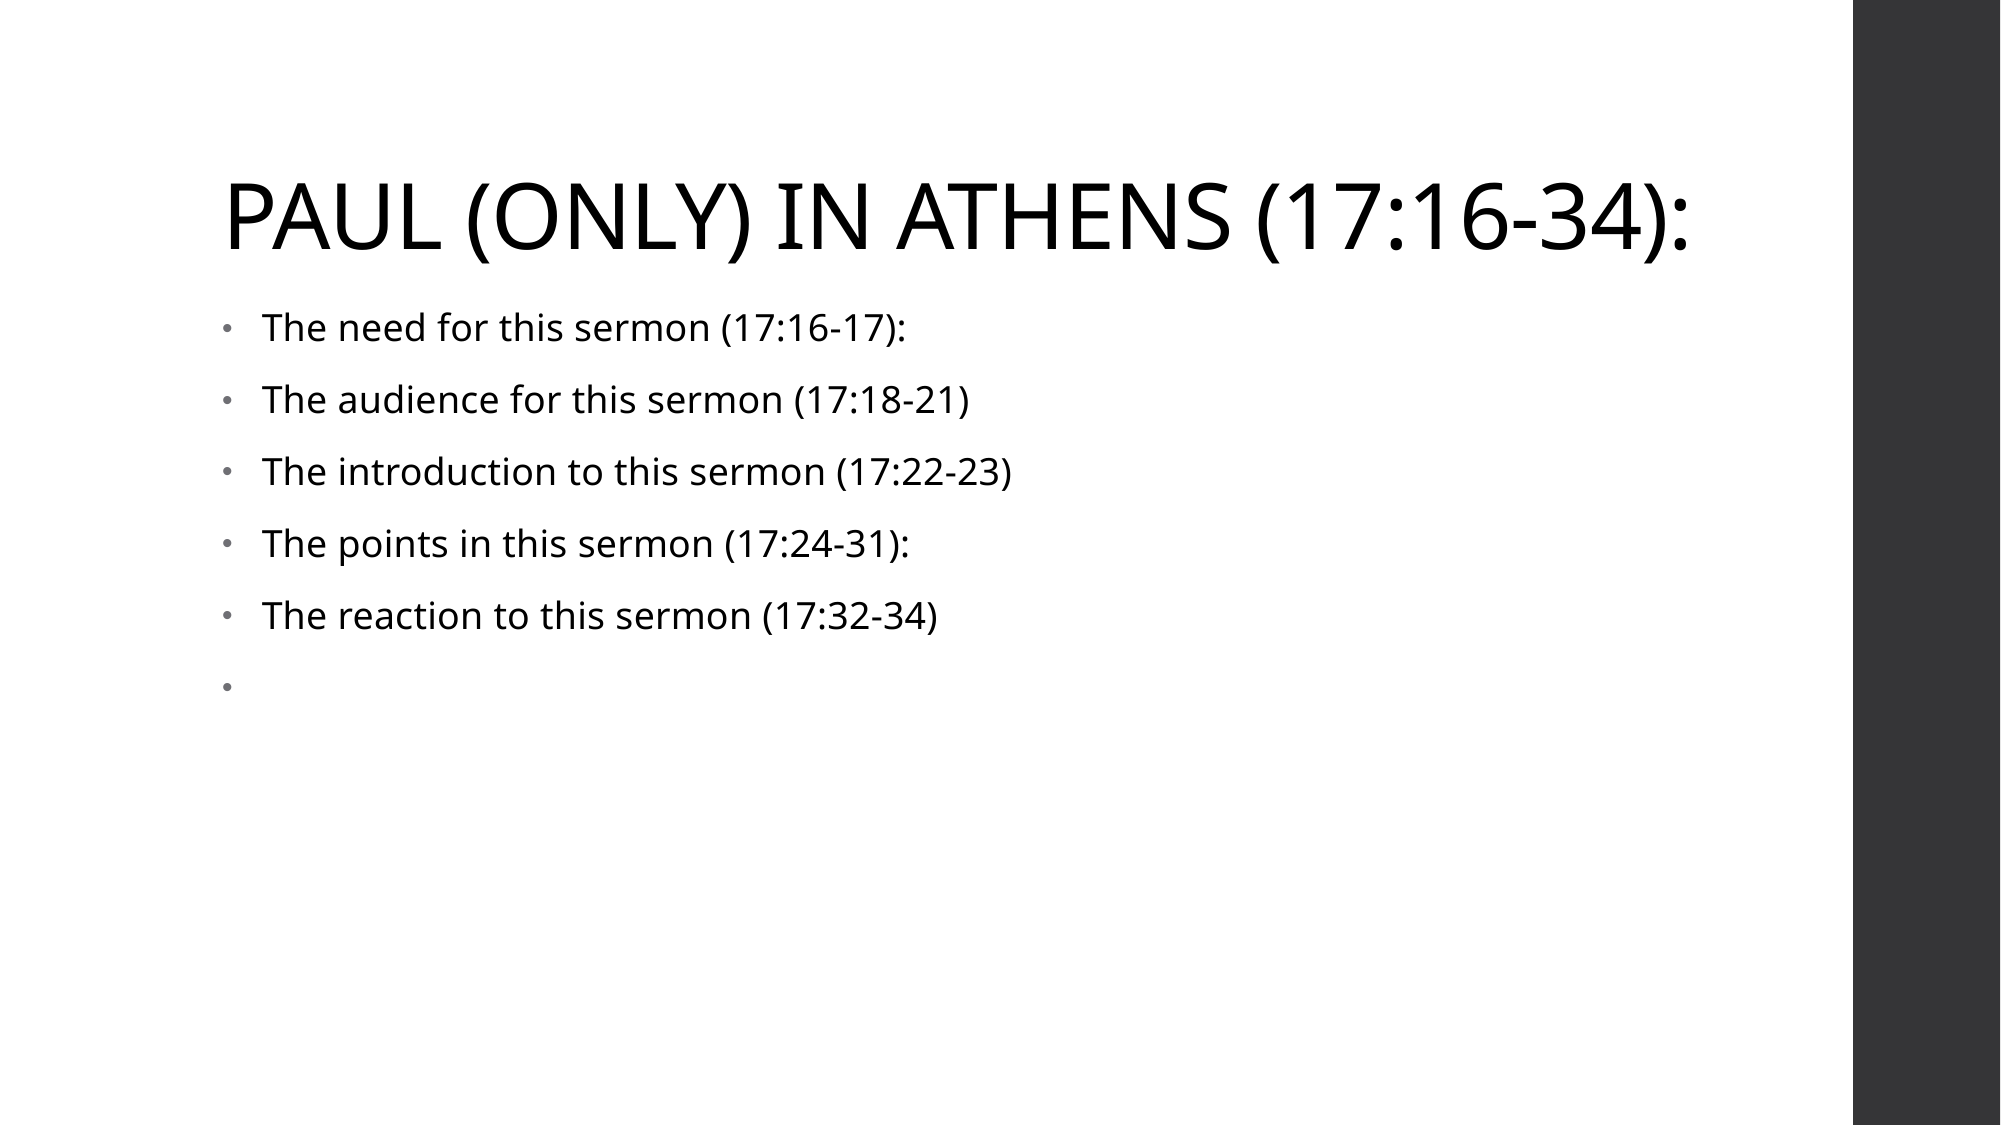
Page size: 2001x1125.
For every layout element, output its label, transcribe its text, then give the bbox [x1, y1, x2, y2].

title PAUL (ONLY) IN ATHENS (17:16-34): [206, 60, 1797, 278]
list The need for this sermon (17:16-17): The audience for this sermon (17:18-21) The introduction to this sermon (17:22-23) The points in this sermon (17:24-31): The reaction to this sermon (17:32-34) [206, 299, 1617, 1014]
